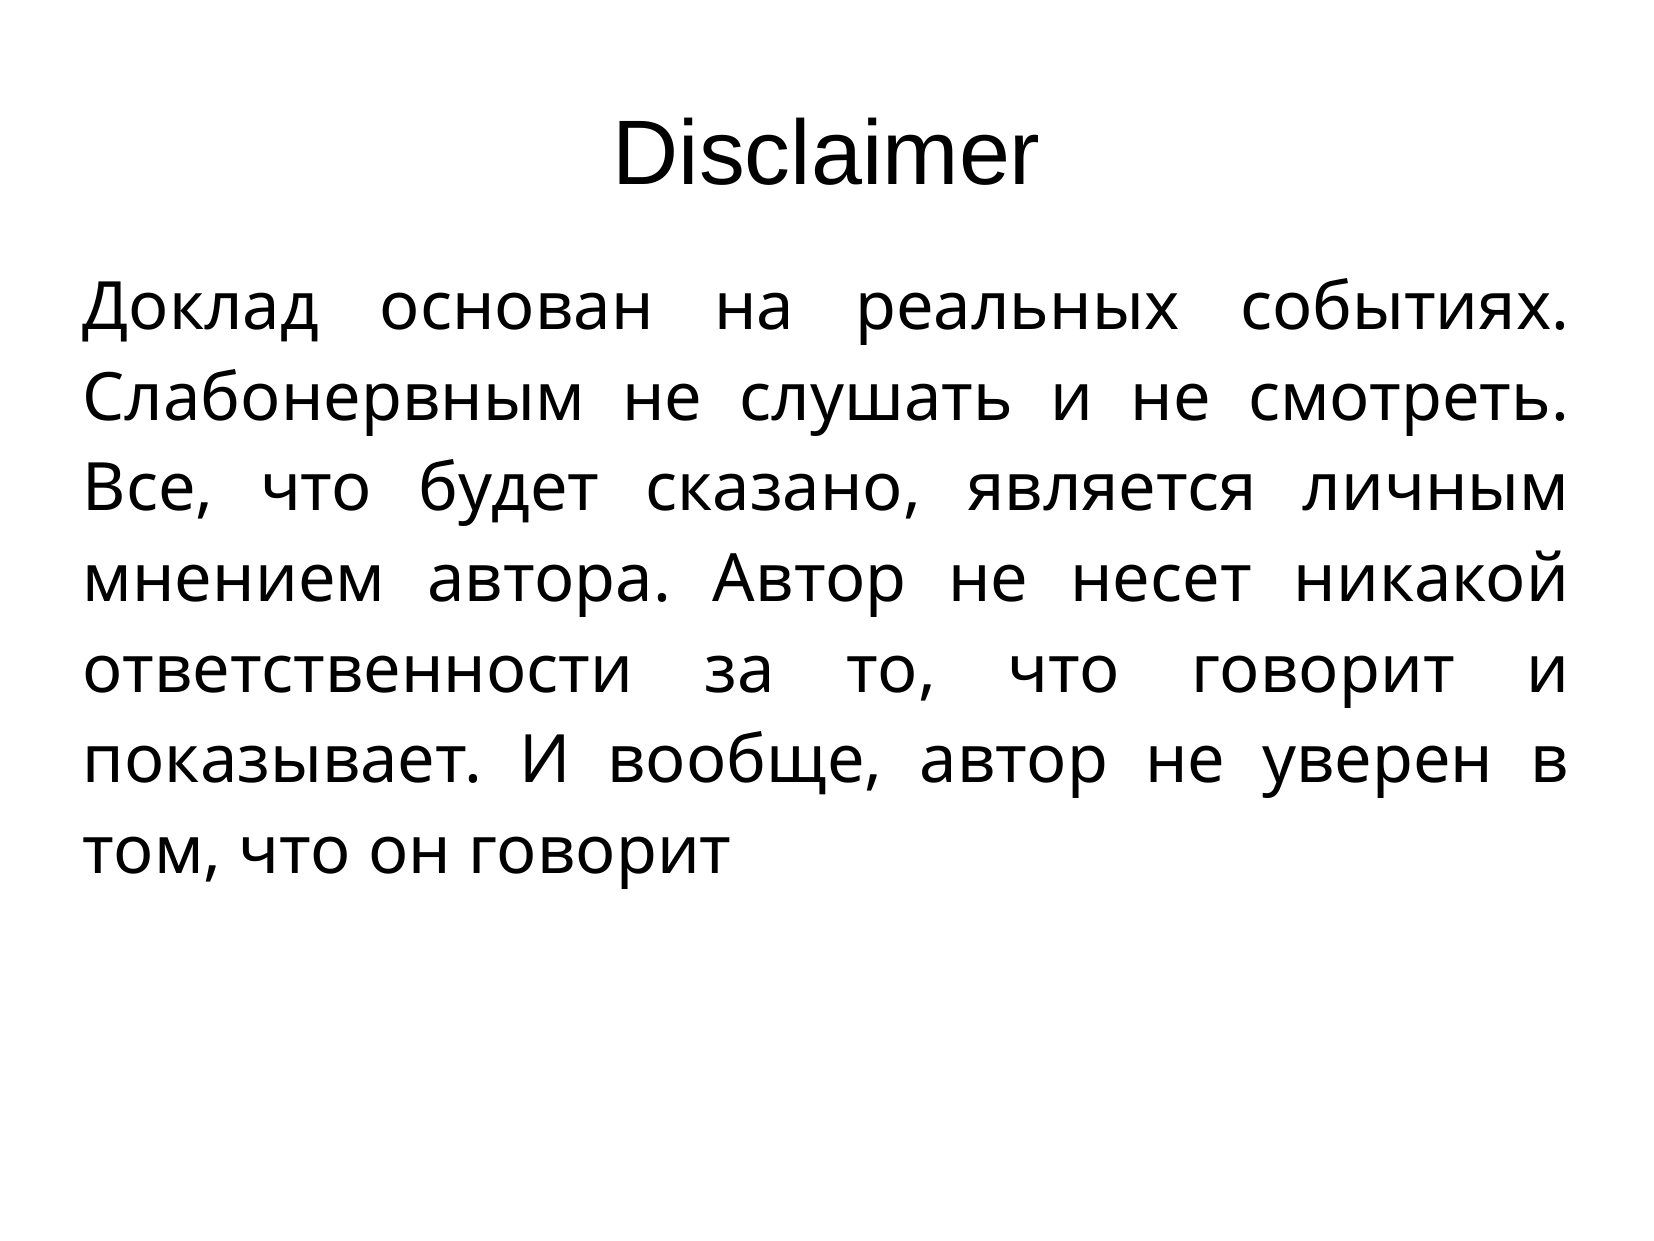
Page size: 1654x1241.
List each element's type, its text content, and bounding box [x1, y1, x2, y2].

subtitle Доклад основан на реальных событиях. Слабонервным не слушать и не смотреть. Все, что будет сказано, является личным мнением автора. Автор не несет никакой ответственности за то, что говорит и показывает. И вообще, автор не уверен в том, что он говорит [82, 236, 1571, 915]
title Disclaimer [82, 49, 1571, 236]
